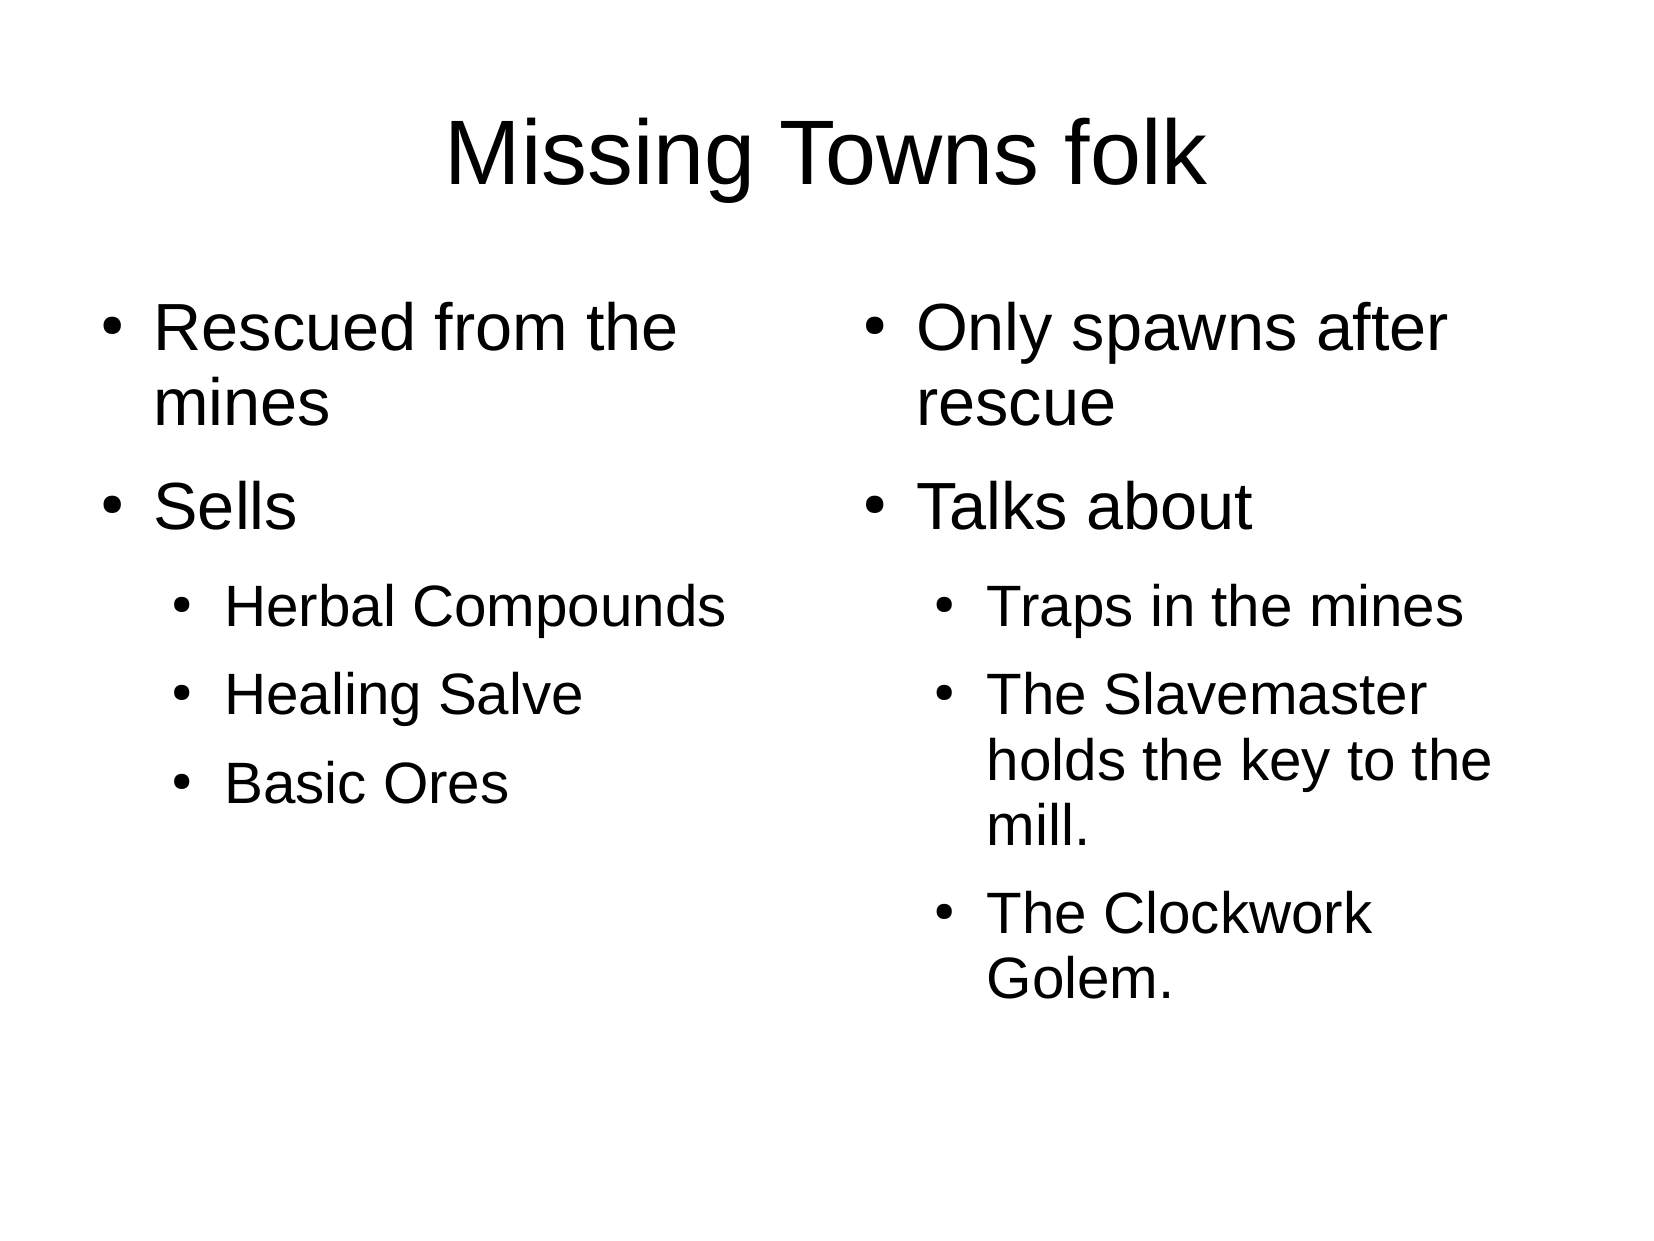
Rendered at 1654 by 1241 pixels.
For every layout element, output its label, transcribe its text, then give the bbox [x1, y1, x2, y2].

list Rescued from the mines Sells Herbal Compounds Healing Salve Basic Ores [82, 290, 809, 1109]
list Only spawns after rescue Talks about Traps in the mines The Slavemaster holds the key to the mill. The Clockwork Golem. [845, 290, 1572, 1109]
title Missing Towns folk [82, 56, 1571, 250]
